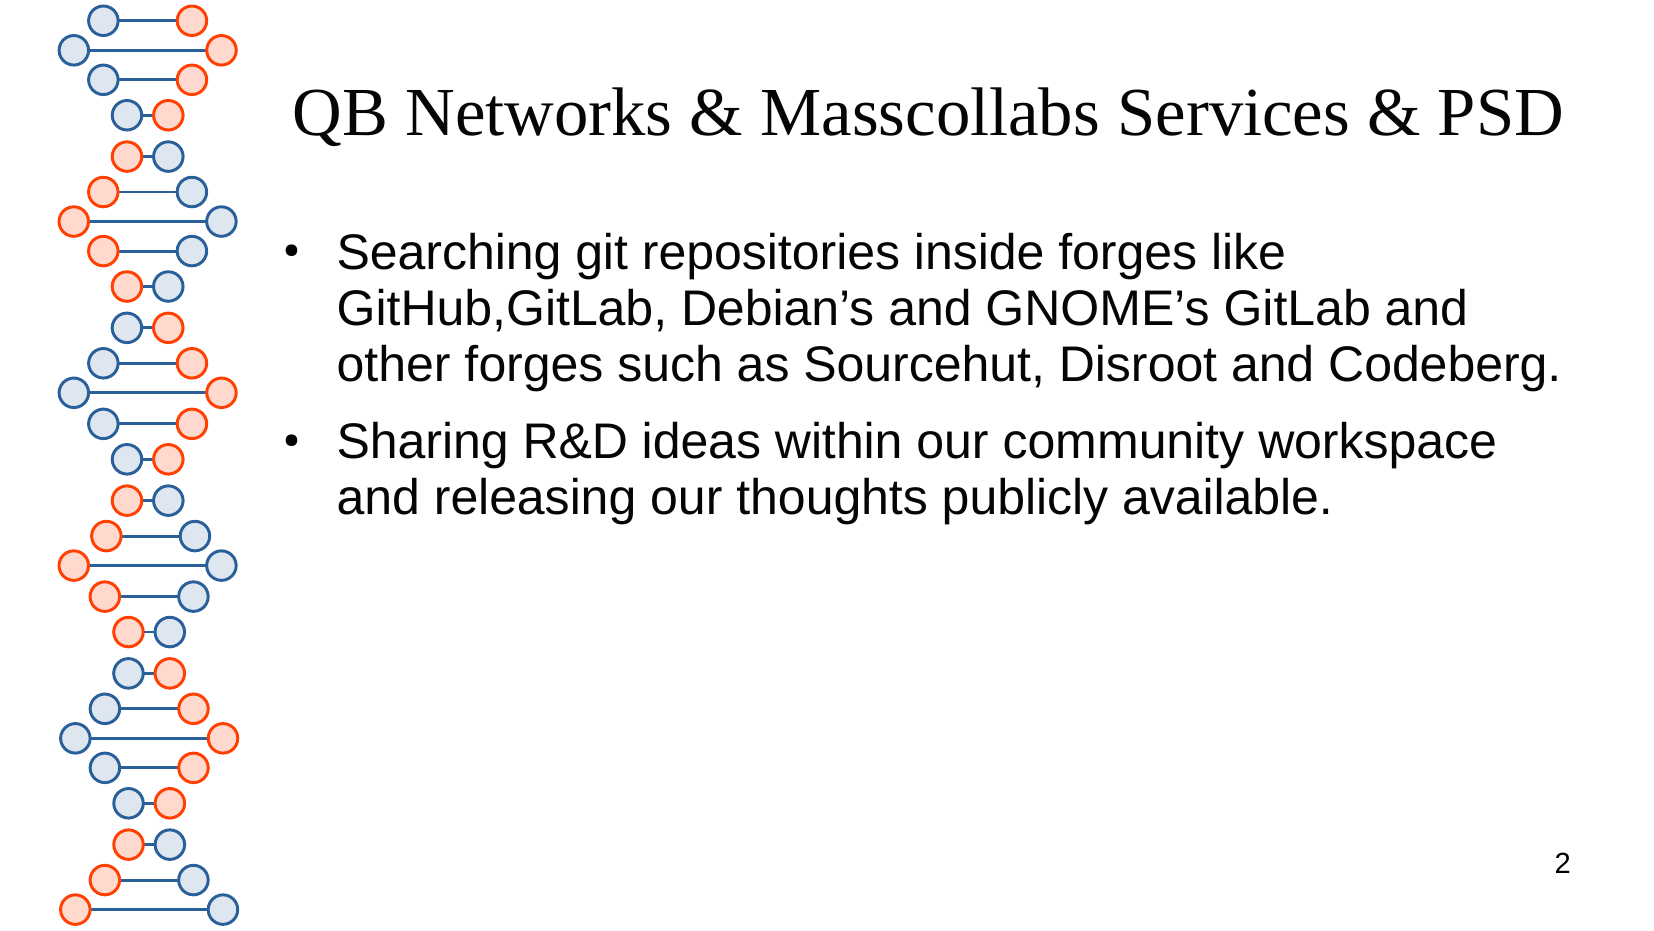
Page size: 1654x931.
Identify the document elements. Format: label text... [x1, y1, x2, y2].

list Searching git repositories inside forges like GitHub,GitLab, Debian’s and GNOME’s GitLab and other forges such as Sourcehut, Disroot and Codeberg. Sharing R&D ideas within our community workspace and releasing our thoughts publicly available. [265, 224, 1595, 764]
title QB Networks & Masscollabs Services & PSD [265, 35, 1595, 189]
